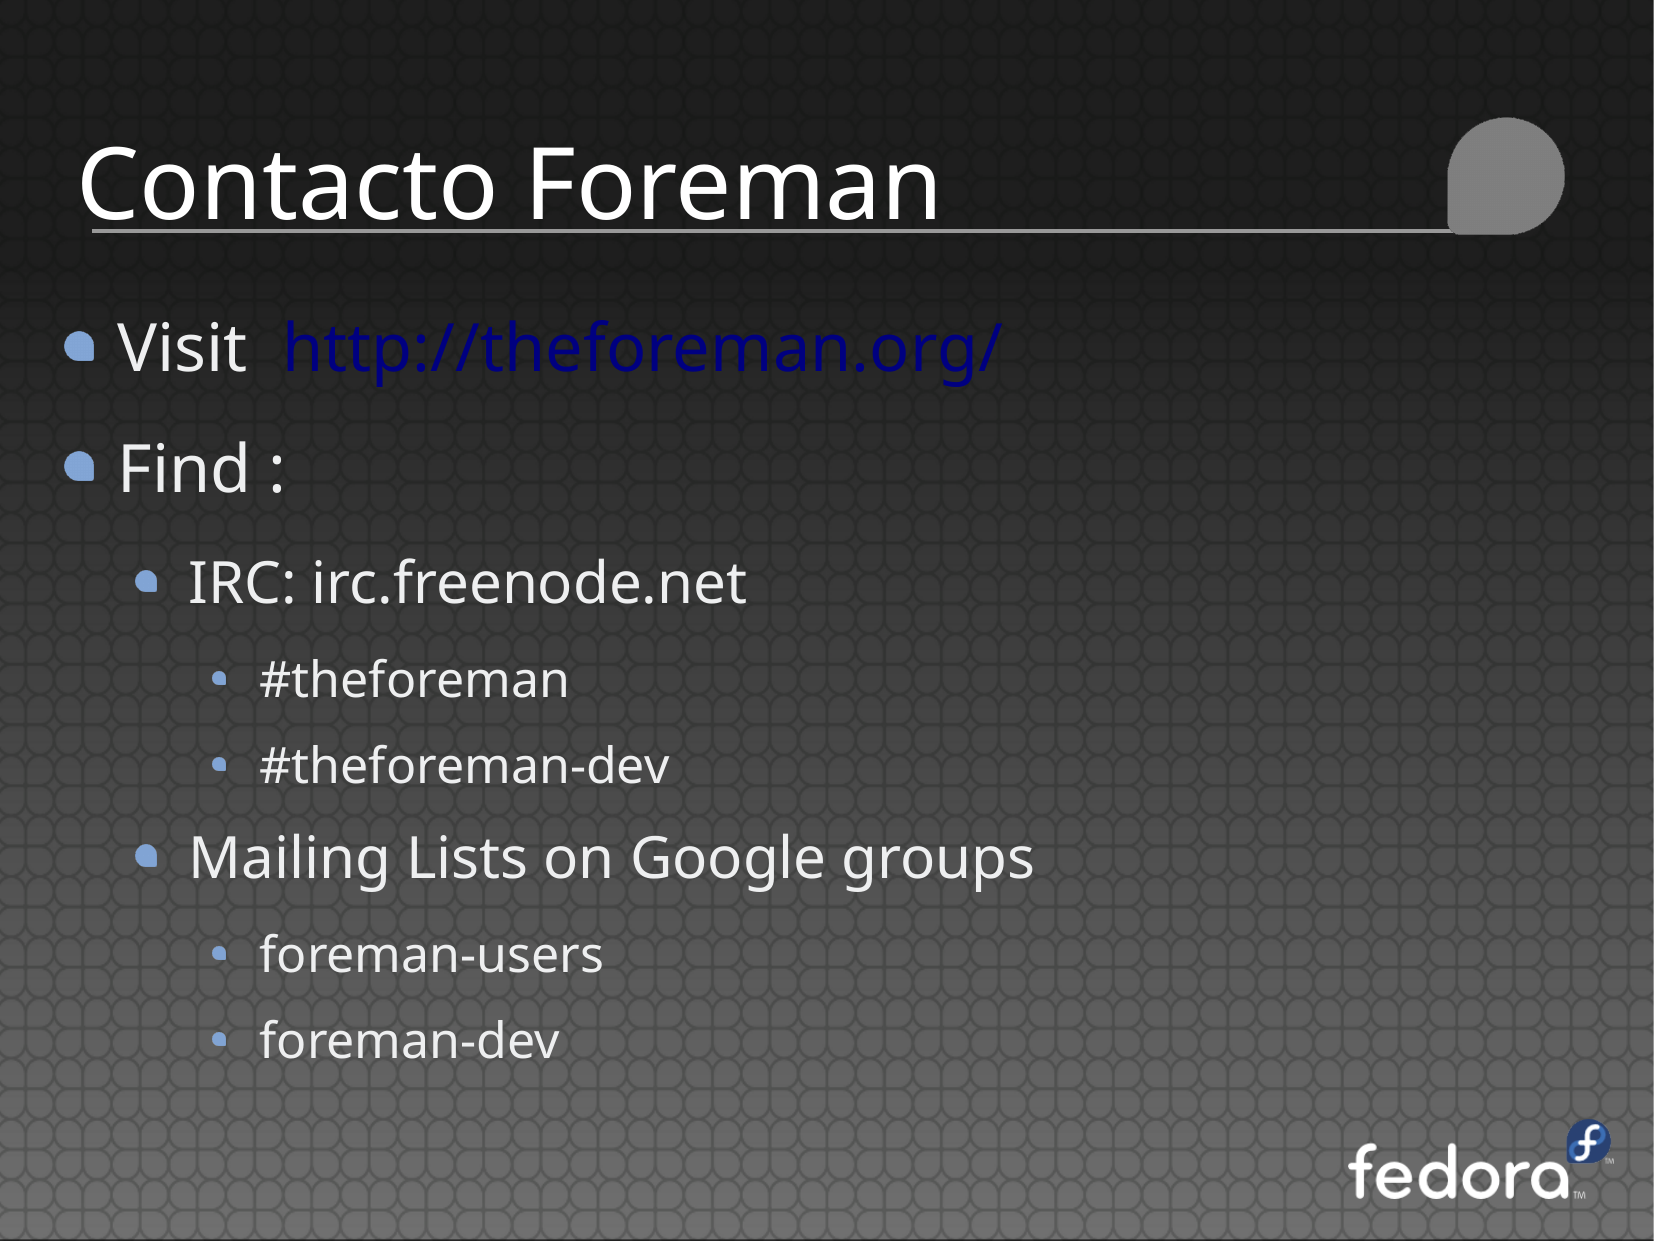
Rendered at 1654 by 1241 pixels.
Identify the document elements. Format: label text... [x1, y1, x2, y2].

title Contacto Foreman [76, 112, 1566, 249]
picture [0, 0, 1654, 1241]
list Visit http://theforeman.org/ Find : IRC: irc.freenode.net #theforeman #theforeman-dev Mailing Lists on Google groups foreman-users foreman-dev [46, 300, 1536, 1105]
